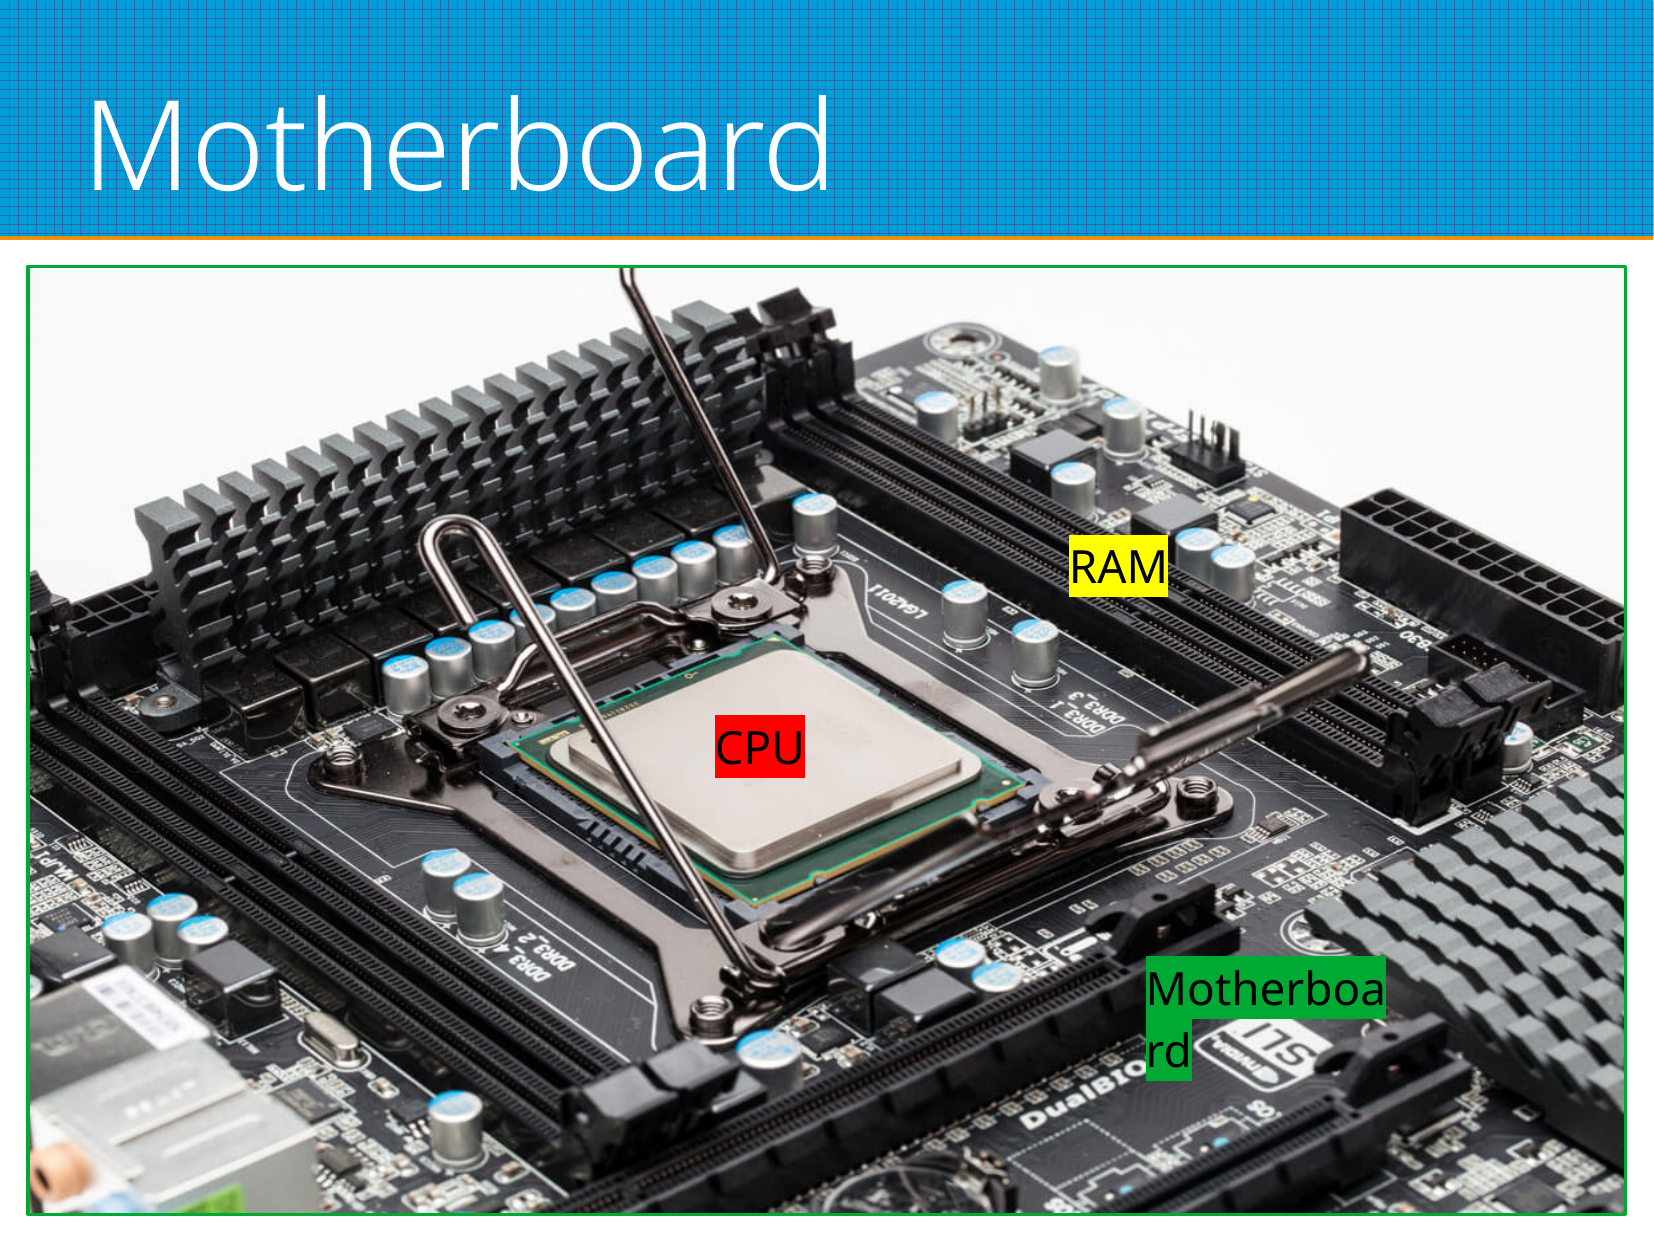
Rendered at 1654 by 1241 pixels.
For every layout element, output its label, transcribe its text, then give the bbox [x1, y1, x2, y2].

picture [29, 267, 1625, 1213]
text_box RAM [1062, 531, 1182, 601]
title Motherboard [82, 19, 1571, 227]
text_box CPU [708, 711, 827, 782]
text_box Motherboard [1139, 983, 1406, 1054]
